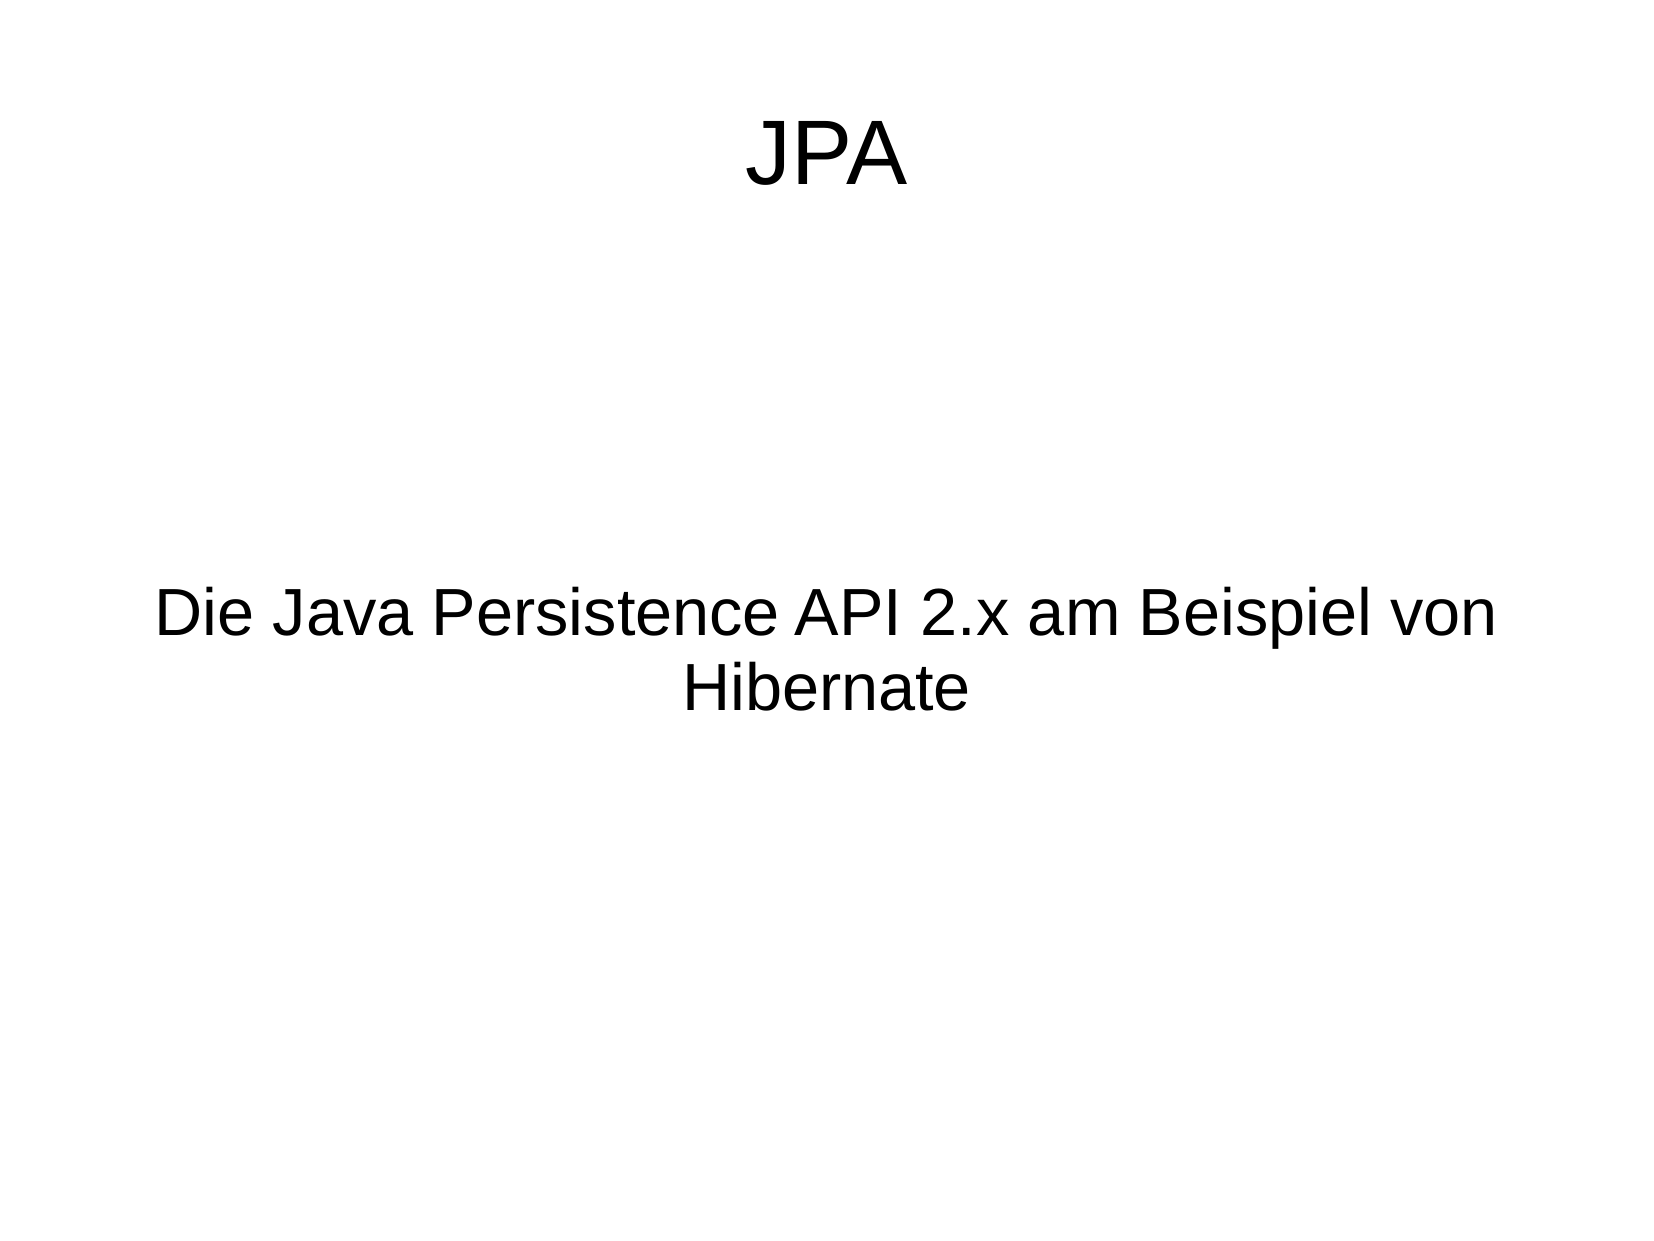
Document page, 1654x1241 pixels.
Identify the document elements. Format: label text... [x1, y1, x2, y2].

title JPA [82, 49, 1571, 257]
subtitle Die Java Persistence API 2.x am Beispiel von Hibernate [82, 290, 1571, 1010]
